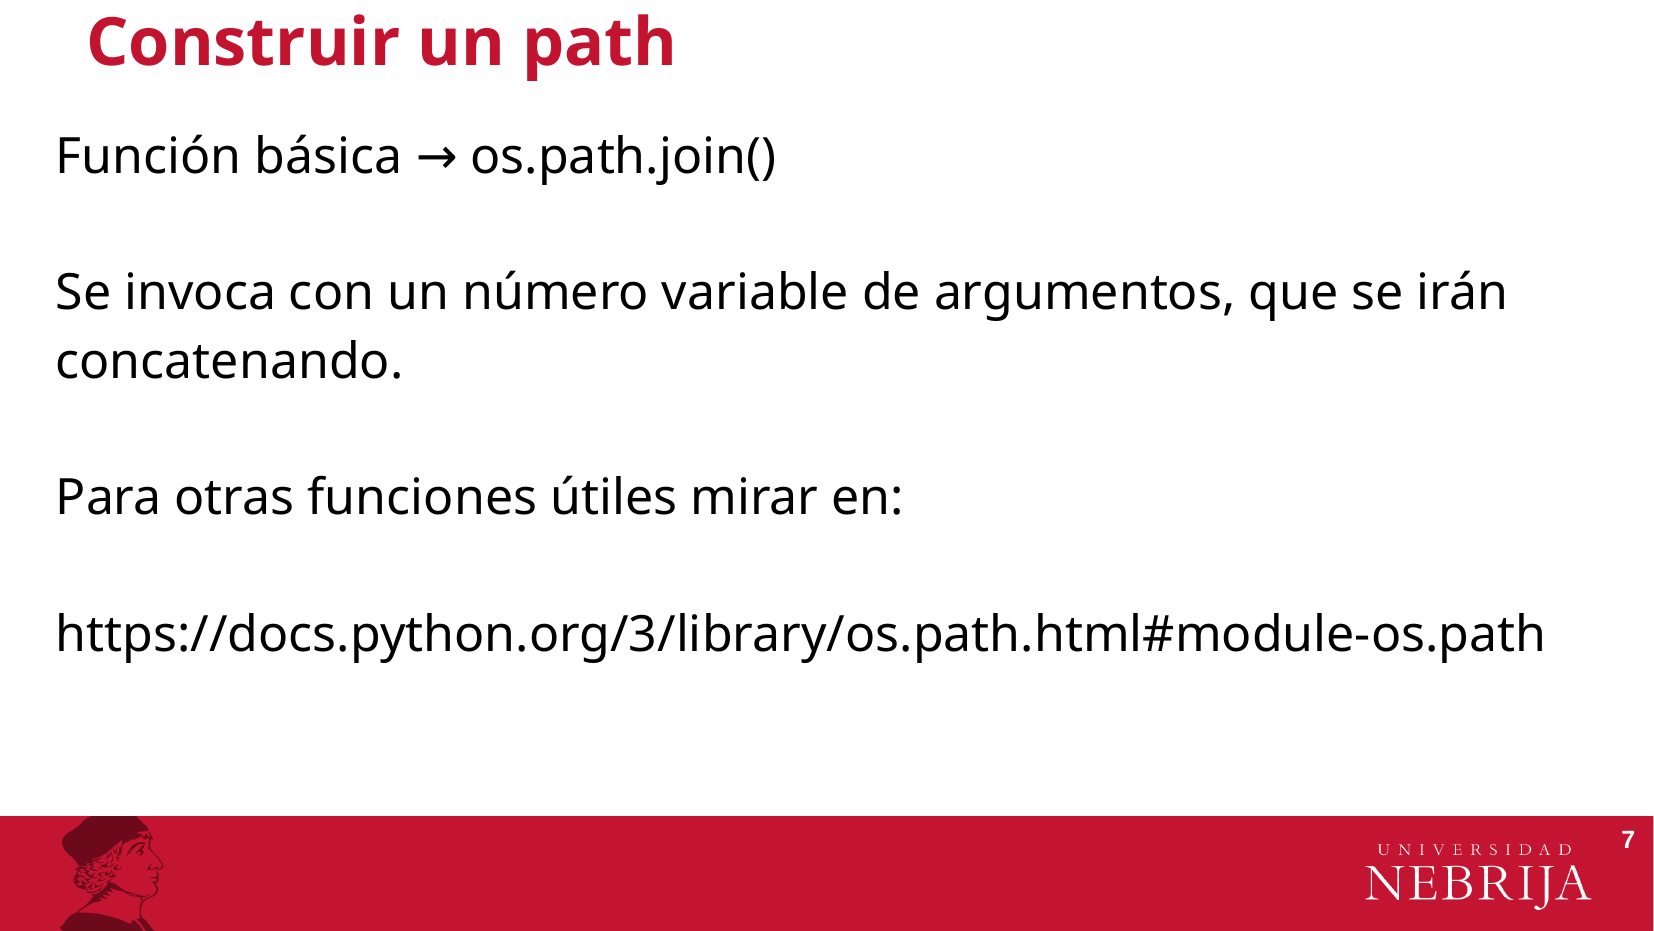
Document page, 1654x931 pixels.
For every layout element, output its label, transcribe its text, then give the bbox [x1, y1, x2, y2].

text_box Función básica → os.path.join() Se invoca con un número variable de argumentos, que se irán concatenando. Para otras funciones útiles mirar en: https://docs.python.org/3/library/os.path.html#module-os.path [41, 112, 1654, 788]
picture [0, 816, 1654, 931]
text_box Construir un path [0, 0, 1650, 87]
